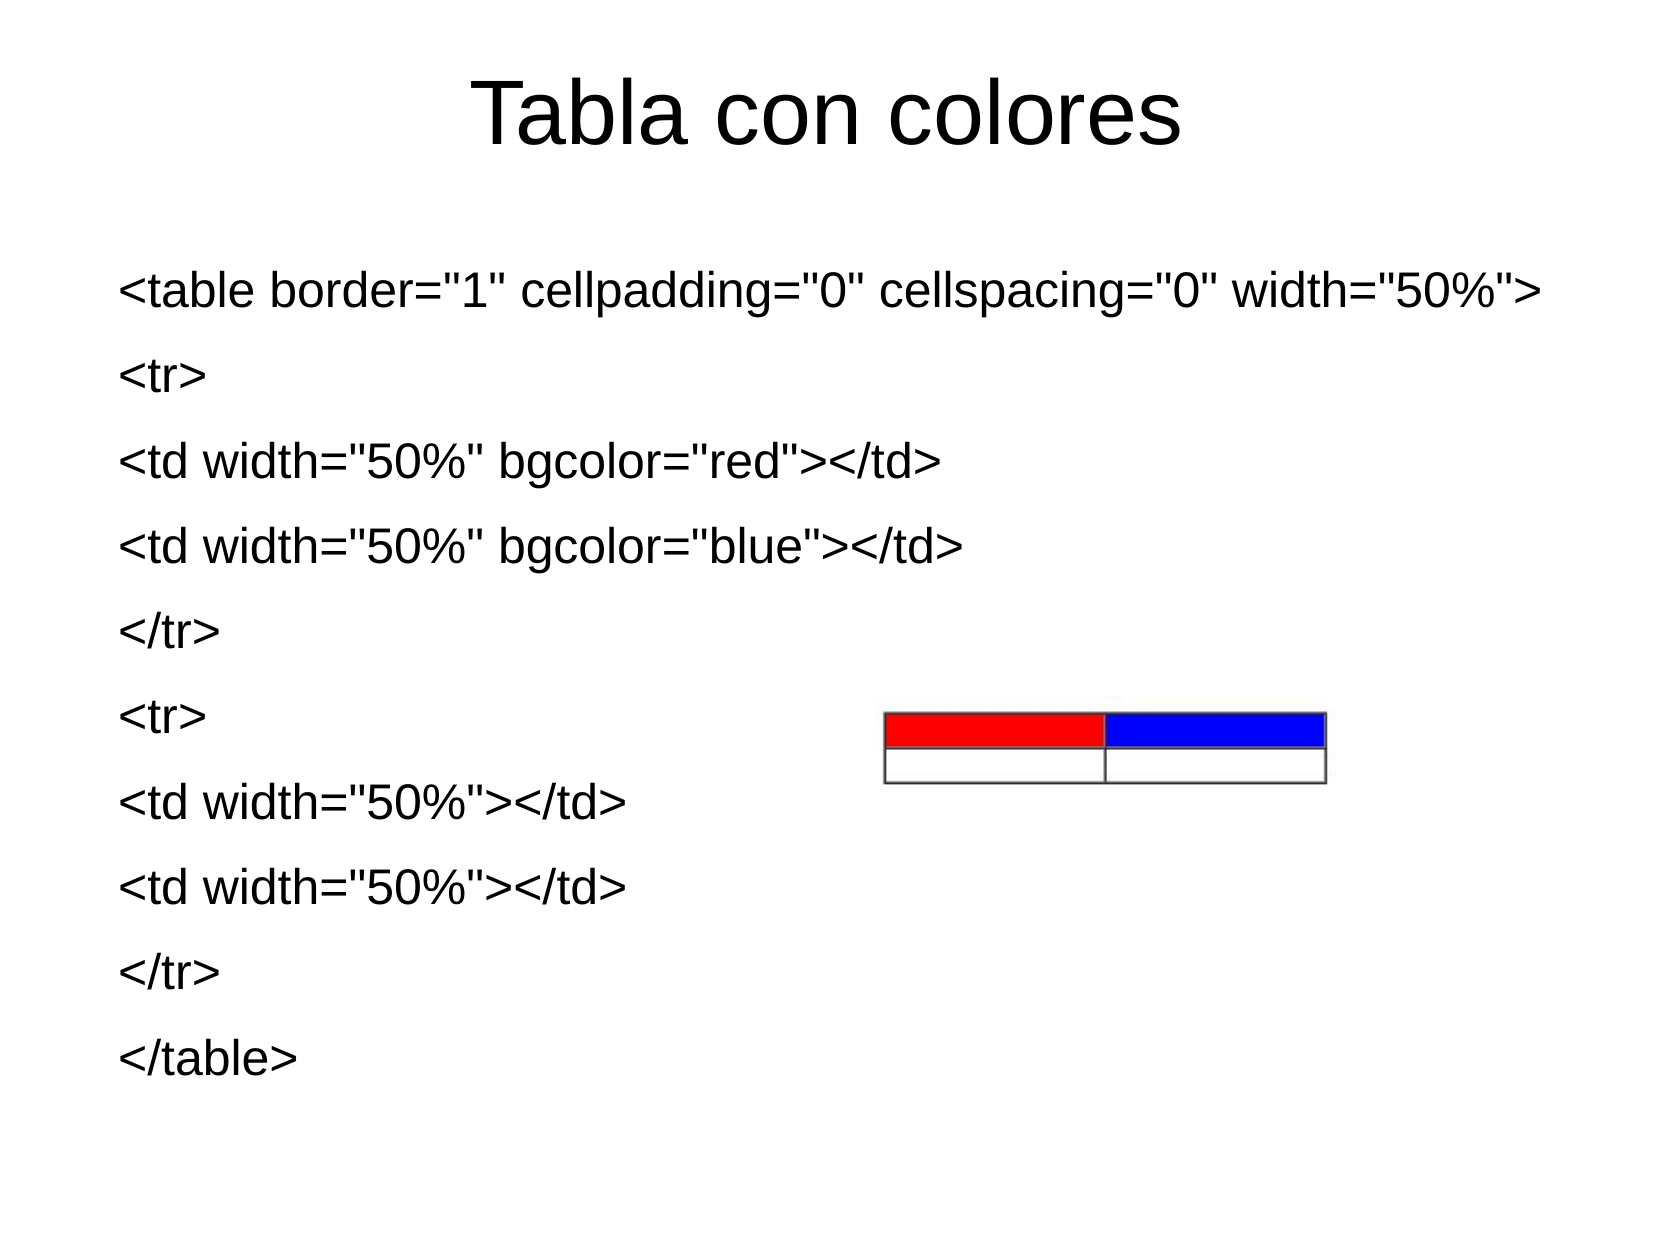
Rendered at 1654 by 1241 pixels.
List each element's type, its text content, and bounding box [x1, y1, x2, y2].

list <table border="1" cellpadding="0" cellspacing="0" width="50%"> <tr> <td width="50%" bgcolor="red"></td> <td width="50%" bgcolor="blue"></td> </tr> <tr> <td width="50%"></td> <td width="50%"></td> </tr> </table> [47, 177, 1607, 1217]
title Tabla con colores [82, 49, 1571, 177]
picture [874, 696, 1343, 802]
